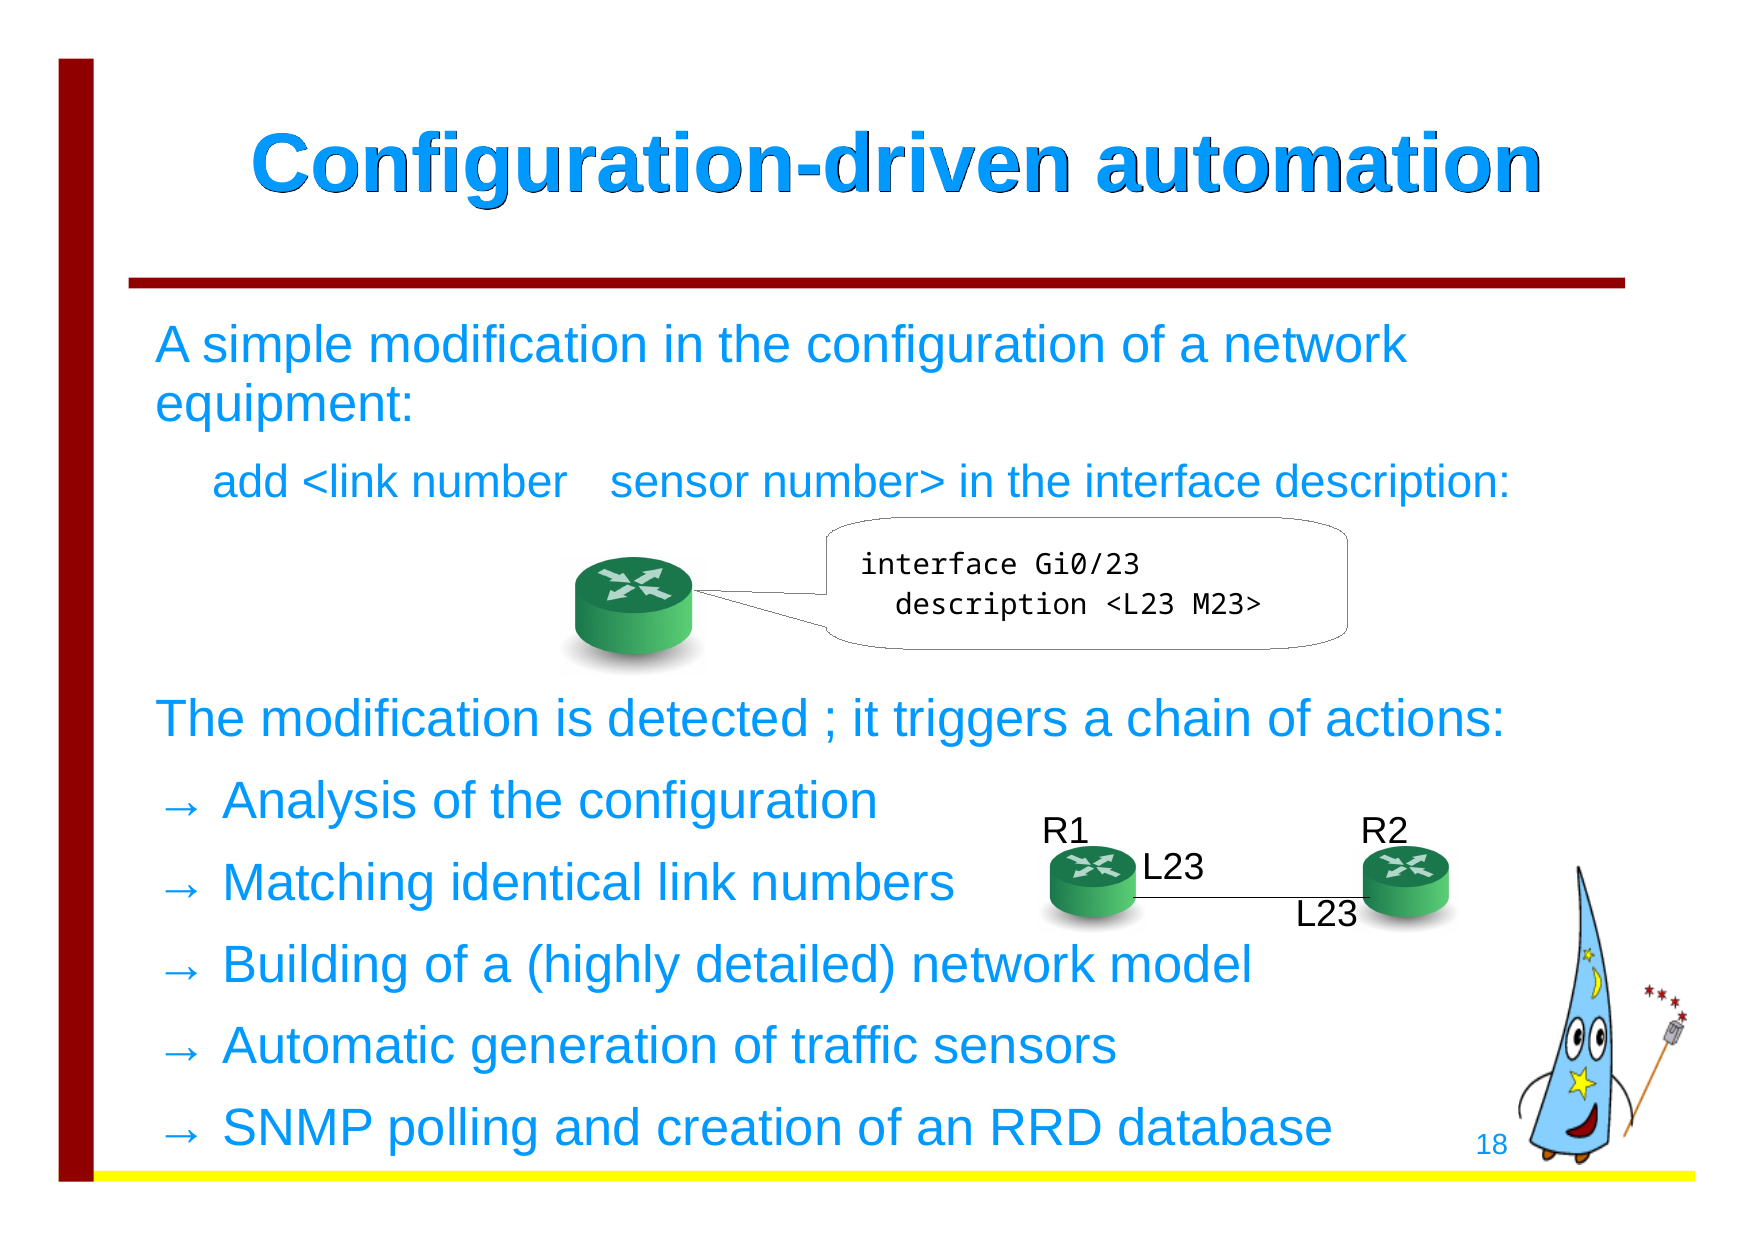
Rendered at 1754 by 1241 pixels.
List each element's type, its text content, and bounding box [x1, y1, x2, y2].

picture [1038, 846, 1146, 933]
picture [1518, 865, 1687, 1165]
text_box L23 [1127, 838, 1220, 898]
text_box R1 [1027, 802, 1105, 860]
list A simple modification in the configuration of a network equipment: add <link number sensor number> in the interface description: The modification is detected ; it triggers a chain of actions: → Analysis of the configuration → Matching identical link numbers → Building of a (highly detailed) network model → Automatic generation of traffic sensors → SNMP polling and creation of an RRD database [88, 315, 1642, 1159]
title Configuration-driven automation [152, 74, 1643, 252]
picture [1351, 846, 1459, 933]
text_box R2 [1345, 802, 1441, 860]
text_box L23 [1280, 885, 1373, 945]
